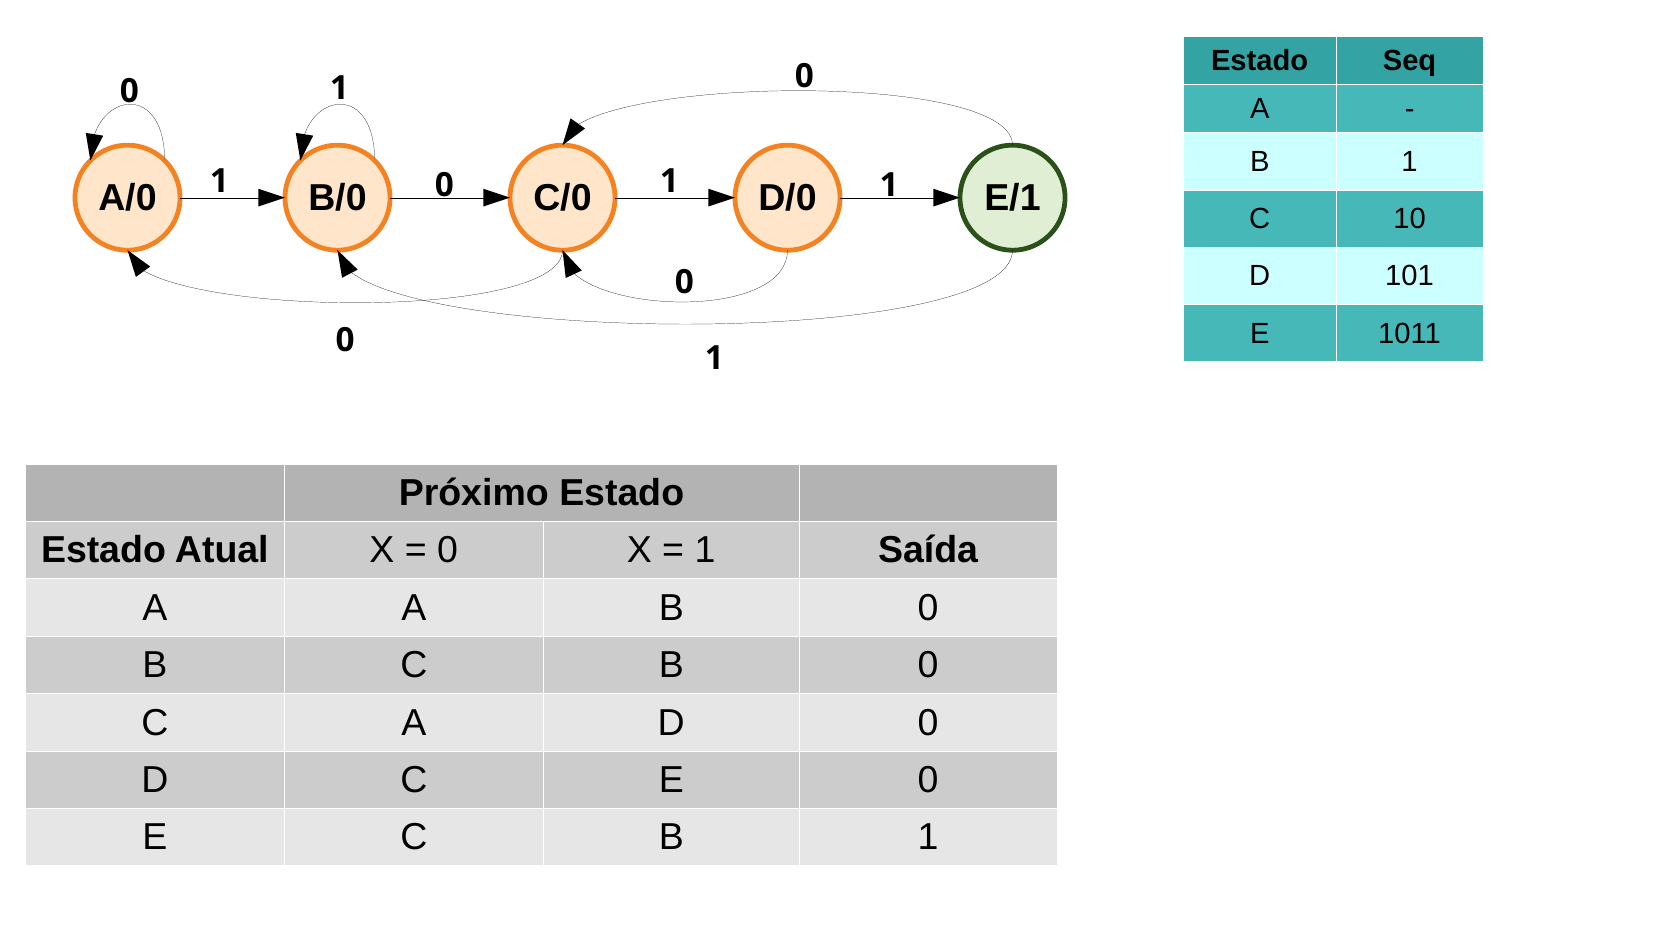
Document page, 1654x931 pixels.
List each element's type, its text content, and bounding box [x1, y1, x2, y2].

table_cell B [26, 637, 284, 693]
text_box E/1 [960, 145, 1066, 251]
table_cell A [26, 579, 284, 636]
table_cell X = 0 [285, 522, 543, 578]
text_box 1 [195, 149, 241, 198]
text_box 1 [645, 149, 691, 198]
table_header Seq [1337, 37, 1483, 84]
table_cell 0 [800, 752, 1057, 808]
text_box 0 [105, 59, 151, 108]
table_cell 0 [800, 579, 1057, 636]
table_cell X = 1 [544, 522, 799, 578]
table_cell C [26, 694, 284, 751]
text_box 1 [315, 56, 361, 105]
text_box 1 [864, 153, 910, 202]
table_cell A [1184, 85, 1336, 132]
text_box 0 [320, 309, 366, 358]
table_cell C [285, 637, 543, 693]
table_cell E [544, 752, 799, 808]
table_cell B [544, 637, 799, 693]
table_cell Estado Atual [26, 522, 284, 578]
table_header Estado [1184, 37, 1336, 84]
table_cell A [285, 694, 543, 751]
table_cell D [1184, 248, 1336, 304]
table_header [26, 465, 284, 521]
text_box 0 [780, 45, 826, 94]
table_cell - [1337, 85, 1483, 132]
table_cell 1 [800, 809, 1057, 865]
text_box D/0 [735, 145, 841, 251]
table_cell C [285, 752, 543, 808]
table_cell E [26, 809, 284, 865]
text_box 0 [660, 250, 706, 299]
table_cell E [1184, 305, 1336, 361]
table_cell D [544, 694, 799, 751]
table_cell C [1184, 191, 1336, 247]
table_header [800, 465, 1057, 521]
table_cell D [26, 752, 284, 808]
table_cell B [544, 809, 799, 865]
table_cell 1 [1337, 133, 1483, 190]
table_cell Saída [800, 522, 1057, 578]
text_box 1 [690, 327, 736, 376]
table_cell A [285, 579, 543, 636]
table_cell 1011 [1337, 305, 1483, 361]
table_header Próximo Estado [285, 465, 799, 521]
table_cell B [1184, 133, 1336, 190]
text_box A/0 [75, 145, 181, 251]
text_box 0 [420, 153, 466, 202]
text_box B/0 [285, 145, 391, 251]
table_cell C [285, 809, 543, 865]
table_cell B [544, 579, 799, 636]
table_cell 0 [800, 694, 1057, 751]
table_cell 10 [1337, 191, 1483, 247]
text_box C/0 [510, 145, 616, 251]
table_cell 0 [800, 637, 1057, 693]
table_cell 101 [1337, 248, 1483, 304]
